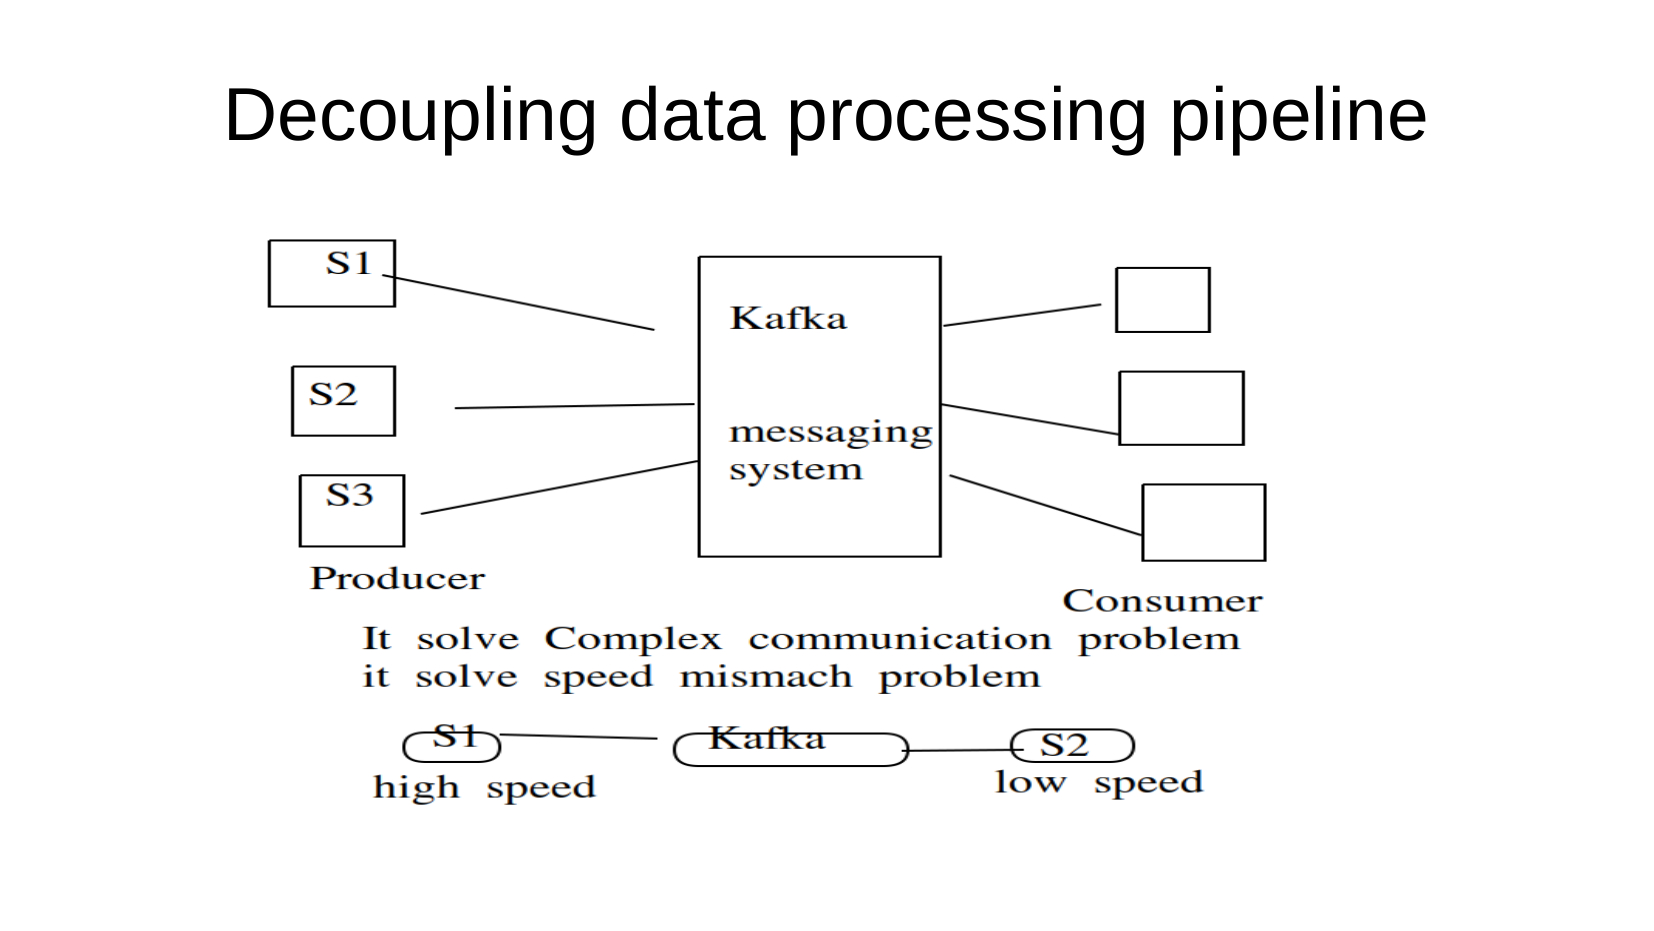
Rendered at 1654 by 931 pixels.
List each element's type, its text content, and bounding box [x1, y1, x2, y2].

title Decoupling data processing pipeline [82, 37, 1571, 193]
picture [248, 212, 1338, 824]
